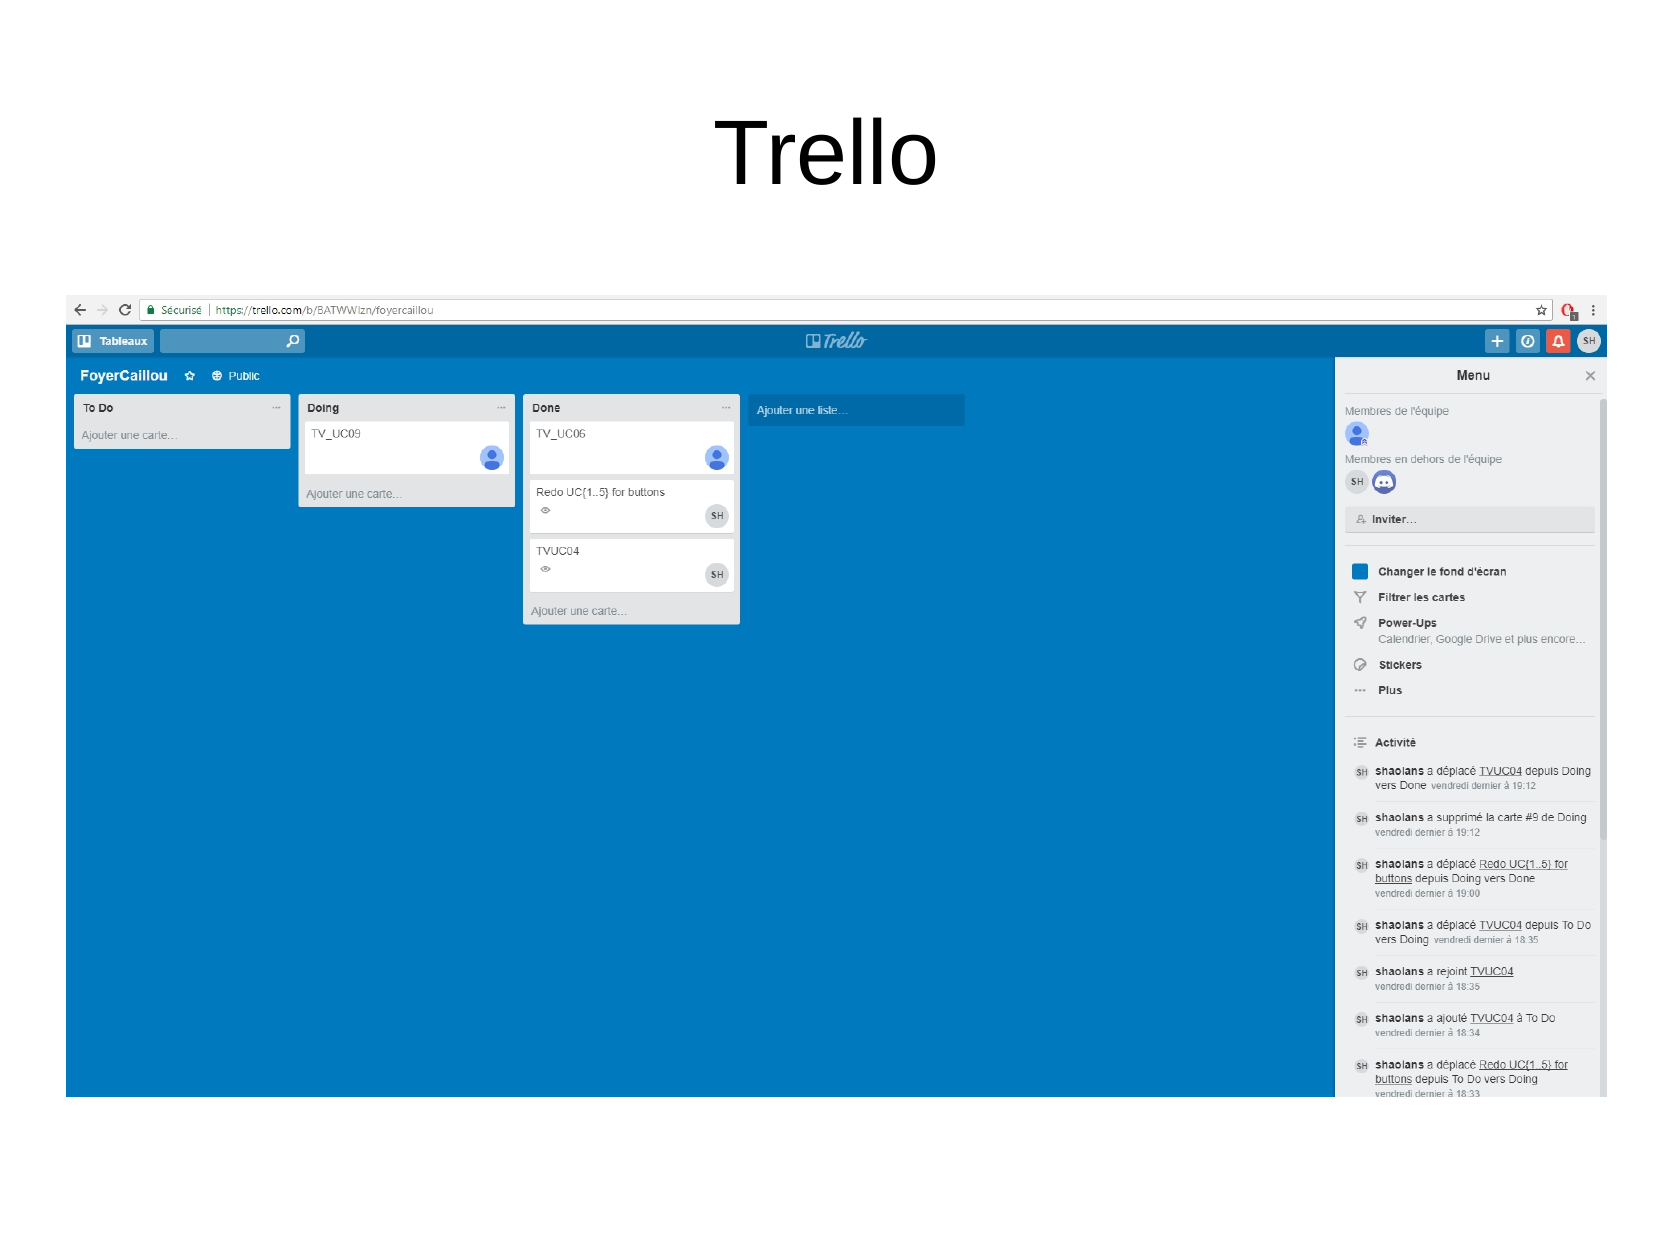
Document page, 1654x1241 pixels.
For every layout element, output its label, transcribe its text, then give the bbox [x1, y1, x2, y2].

picture [66, 295, 1607, 1097]
title Trello [82, 49, 1571, 257]
